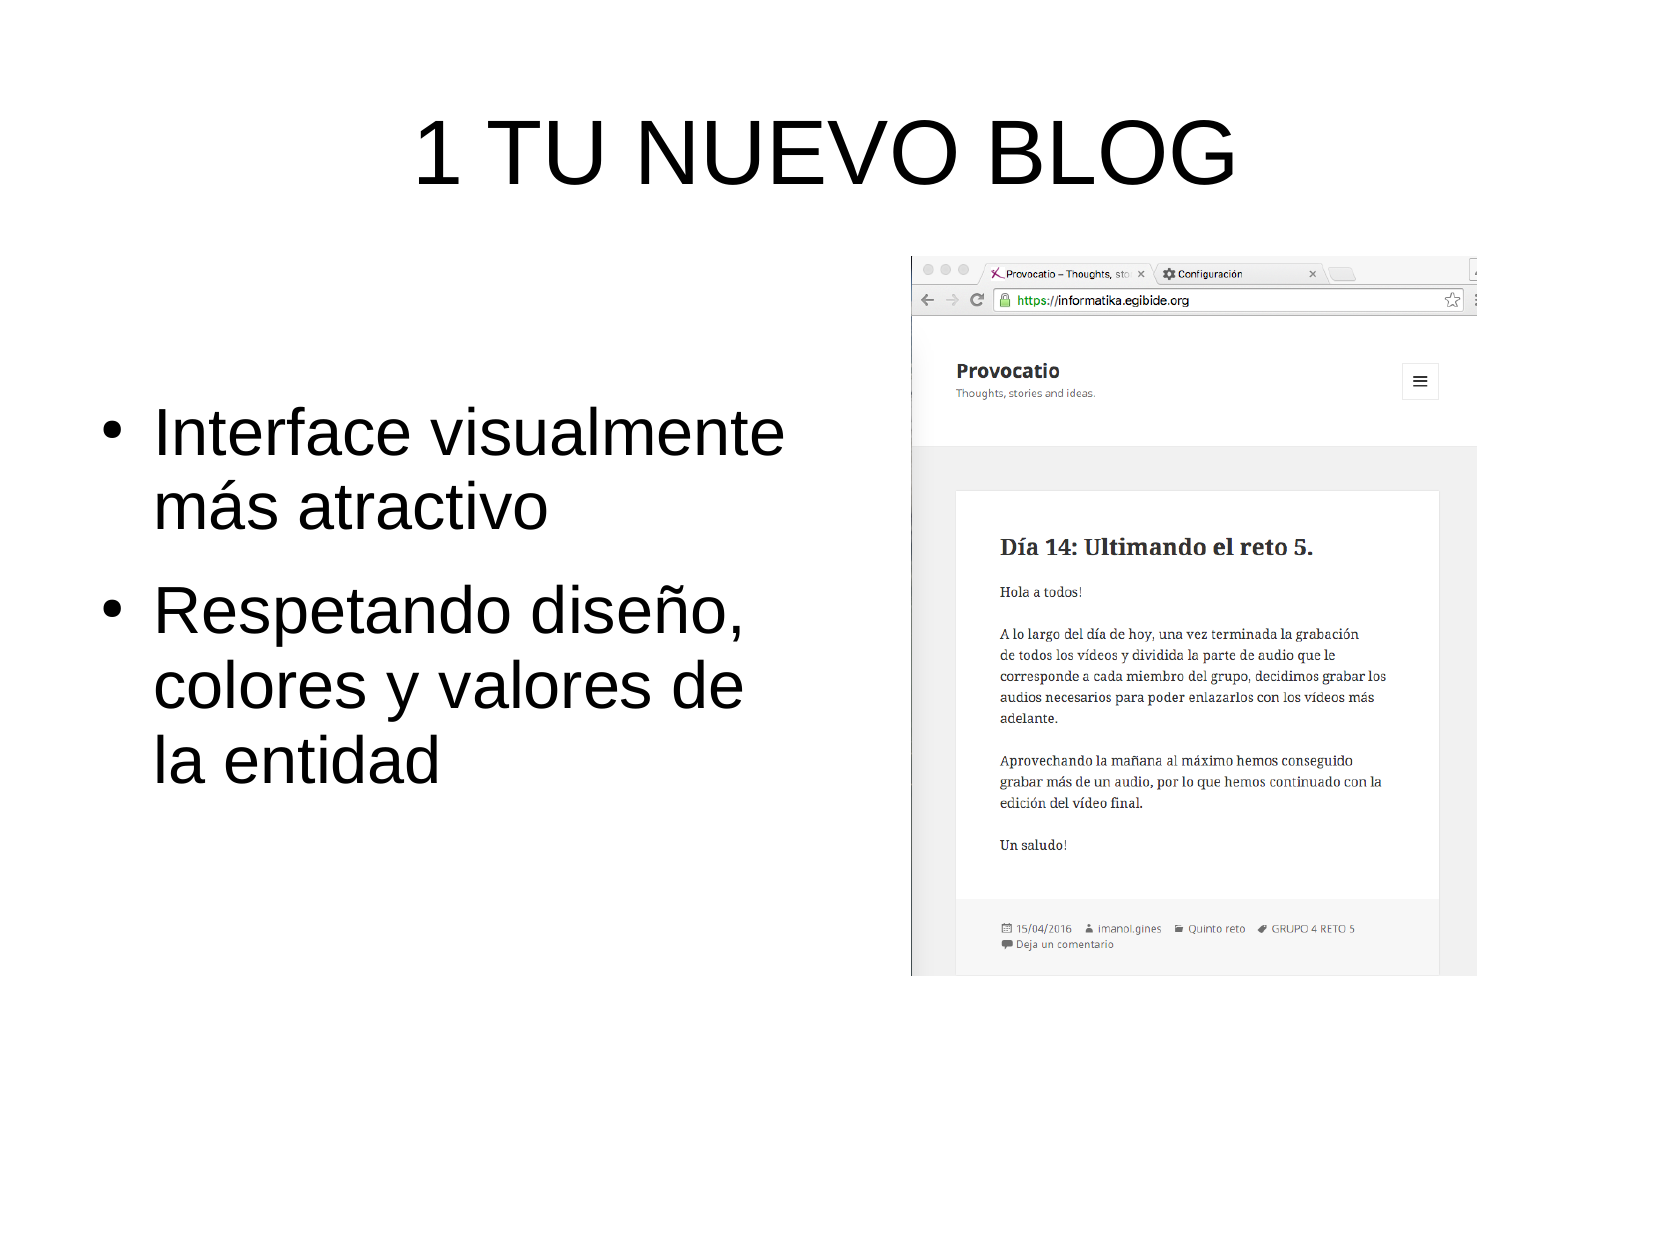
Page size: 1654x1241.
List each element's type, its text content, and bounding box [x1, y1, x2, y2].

title 1 TU NUEVO BLOG [82, 49, 1571, 257]
picture [911, 256, 1477, 976]
list Interface visualmente más atractivo Respetando diseño, colores y valores de la entidad [82, 290, 809, 1010]
